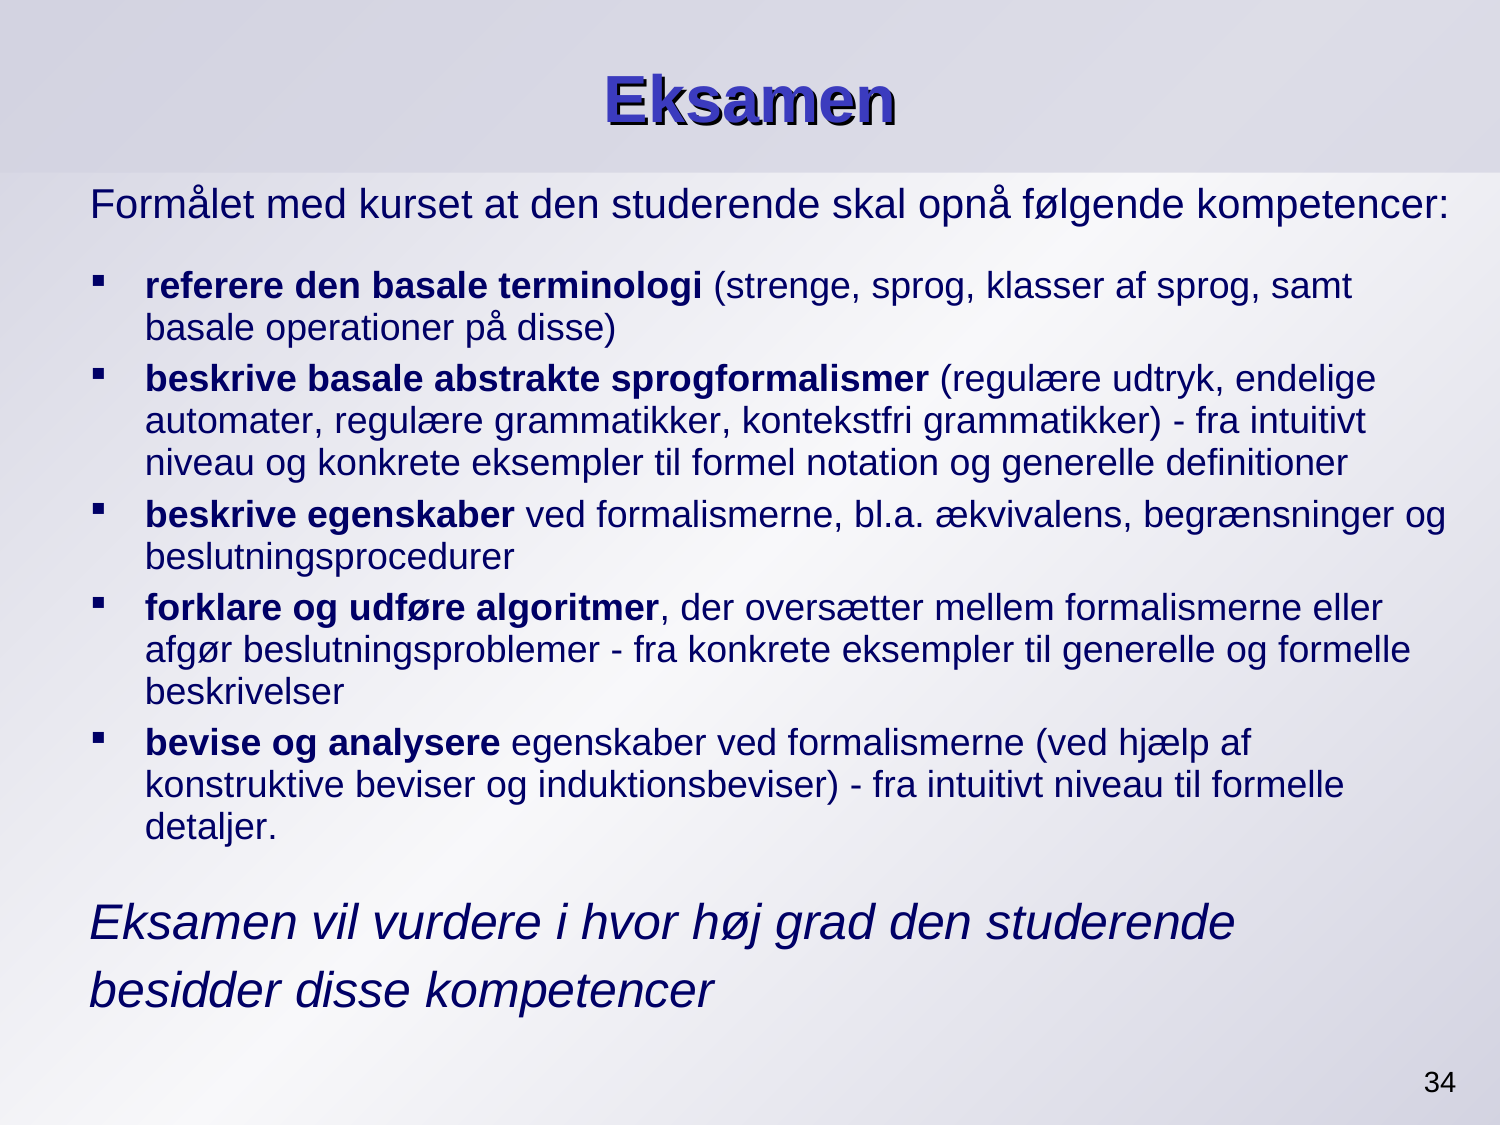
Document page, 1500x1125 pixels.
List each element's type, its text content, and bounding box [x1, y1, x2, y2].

list Formålet med kurset at den studerende skal opnå følgende kompetencer: referere den basale terminologi (strenge, sprog, klasser af sprog, samt basale operationer på disse) beskrive basale abstrakte sprogformalismer (regulære udtryk, endelige automater, regulære grammatikker, kontekstfri grammatikker) - fra intuitivt niveau og konkrete eksempler til formel notation og generelle definitioner beskrive egenskaber ved formalismerne, bl.a. ækvivalens, begrænsninger og beslutningsprocedurer forklare og udføre algoritmer, der oversætter mellem formalismerne eller afgør beslutningsproblemer - fra konkrete eksempler til generelle og formelle beskrivelser bevise og analysere egenskaber ved formalismerne (ved hjælp af konstruktive beviser og induktionsbeviser) - fra intuitivt niveau til formelle detaljer. Eksamen vil vurdere i hvor høj grad den studerende besidder disse kompetencer [75, 172, 1471, 1094]
title Eksamen [75, 24, 1426, 172]
